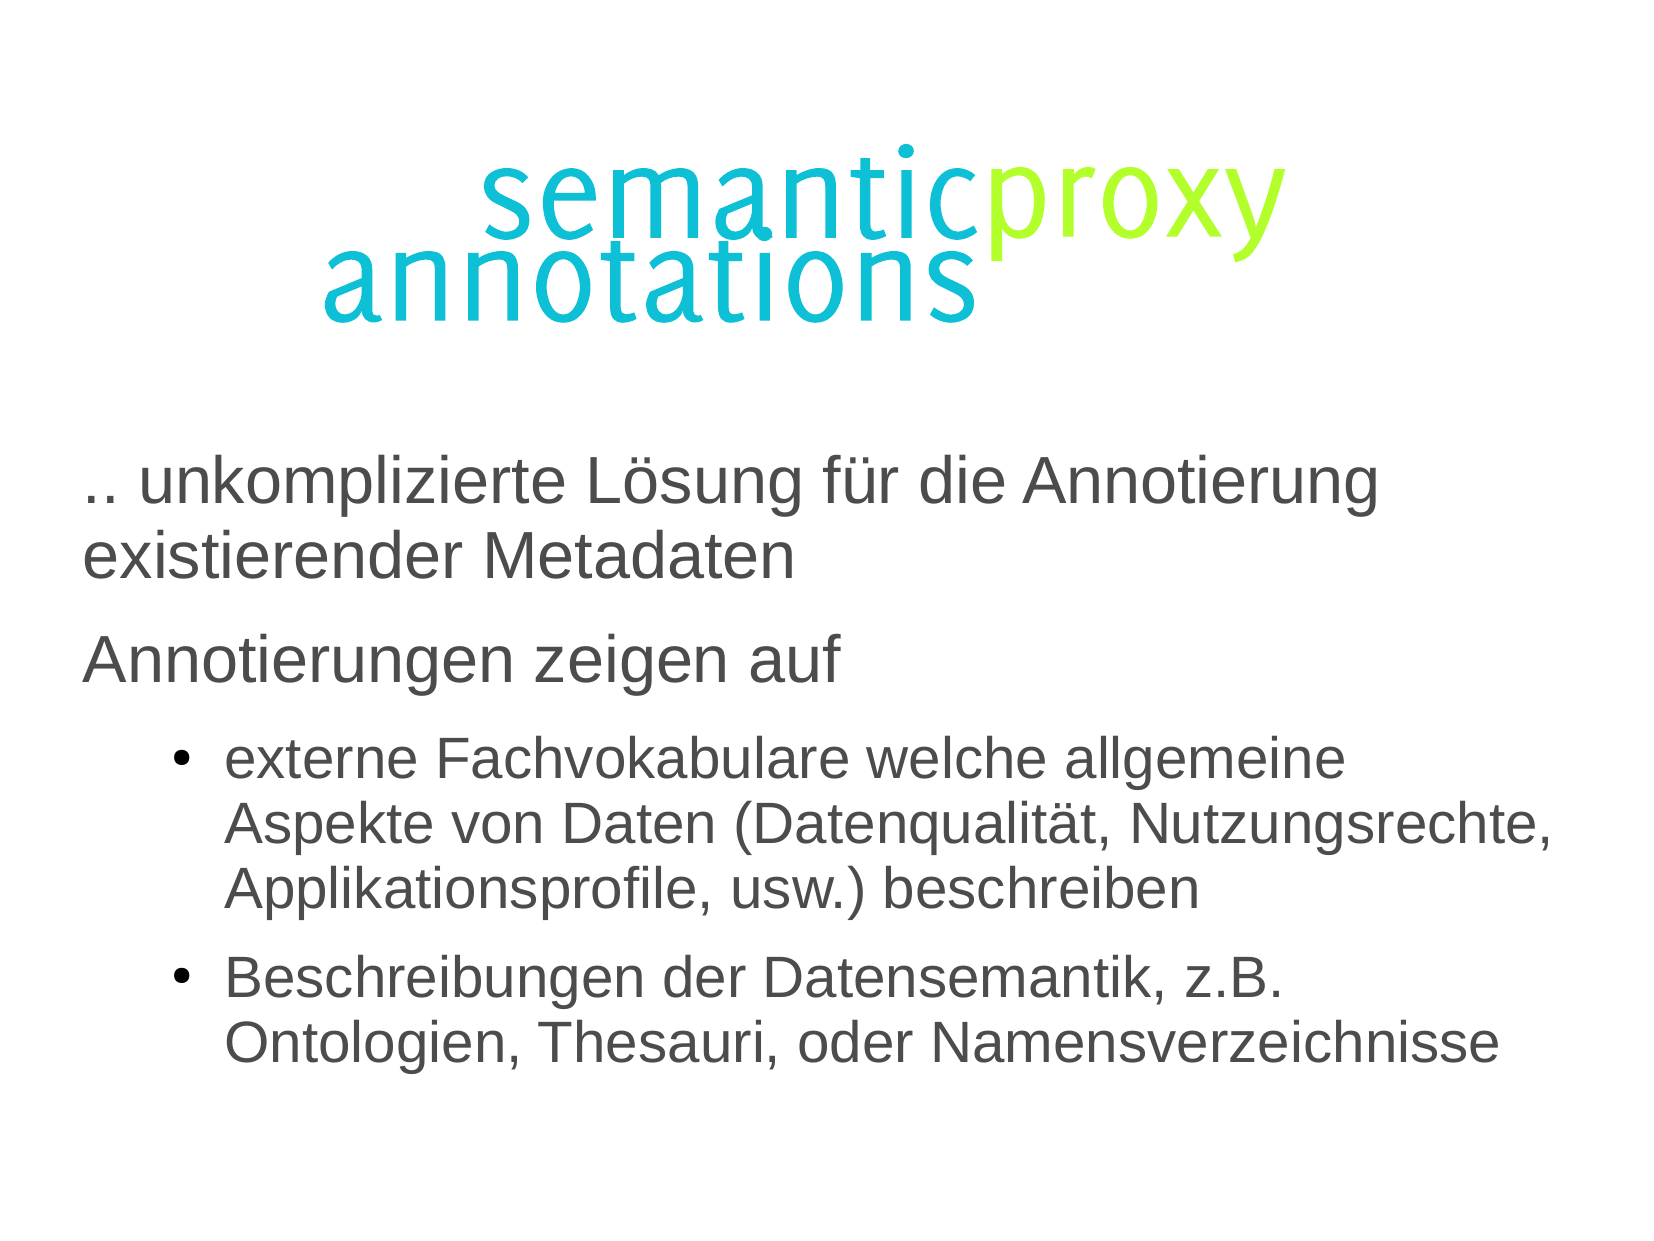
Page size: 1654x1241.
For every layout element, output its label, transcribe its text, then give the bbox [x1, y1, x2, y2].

picture [324, 143, 1286, 325]
list .. unkomplizierte Lösung für die Annotierung existierender Metadaten Annotierungen zeigen auf externe Fachvokabulare welche allgemeine Aspekte von Daten (Datenqualität, Nutzungsrechte, Applikationsprofile, usw.) beschreiben Beschreibungen der Datensemantik, z.B. Ontologien, Thesauri, oder Namensverzeichnisse [82, 442, 1571, 1163]
